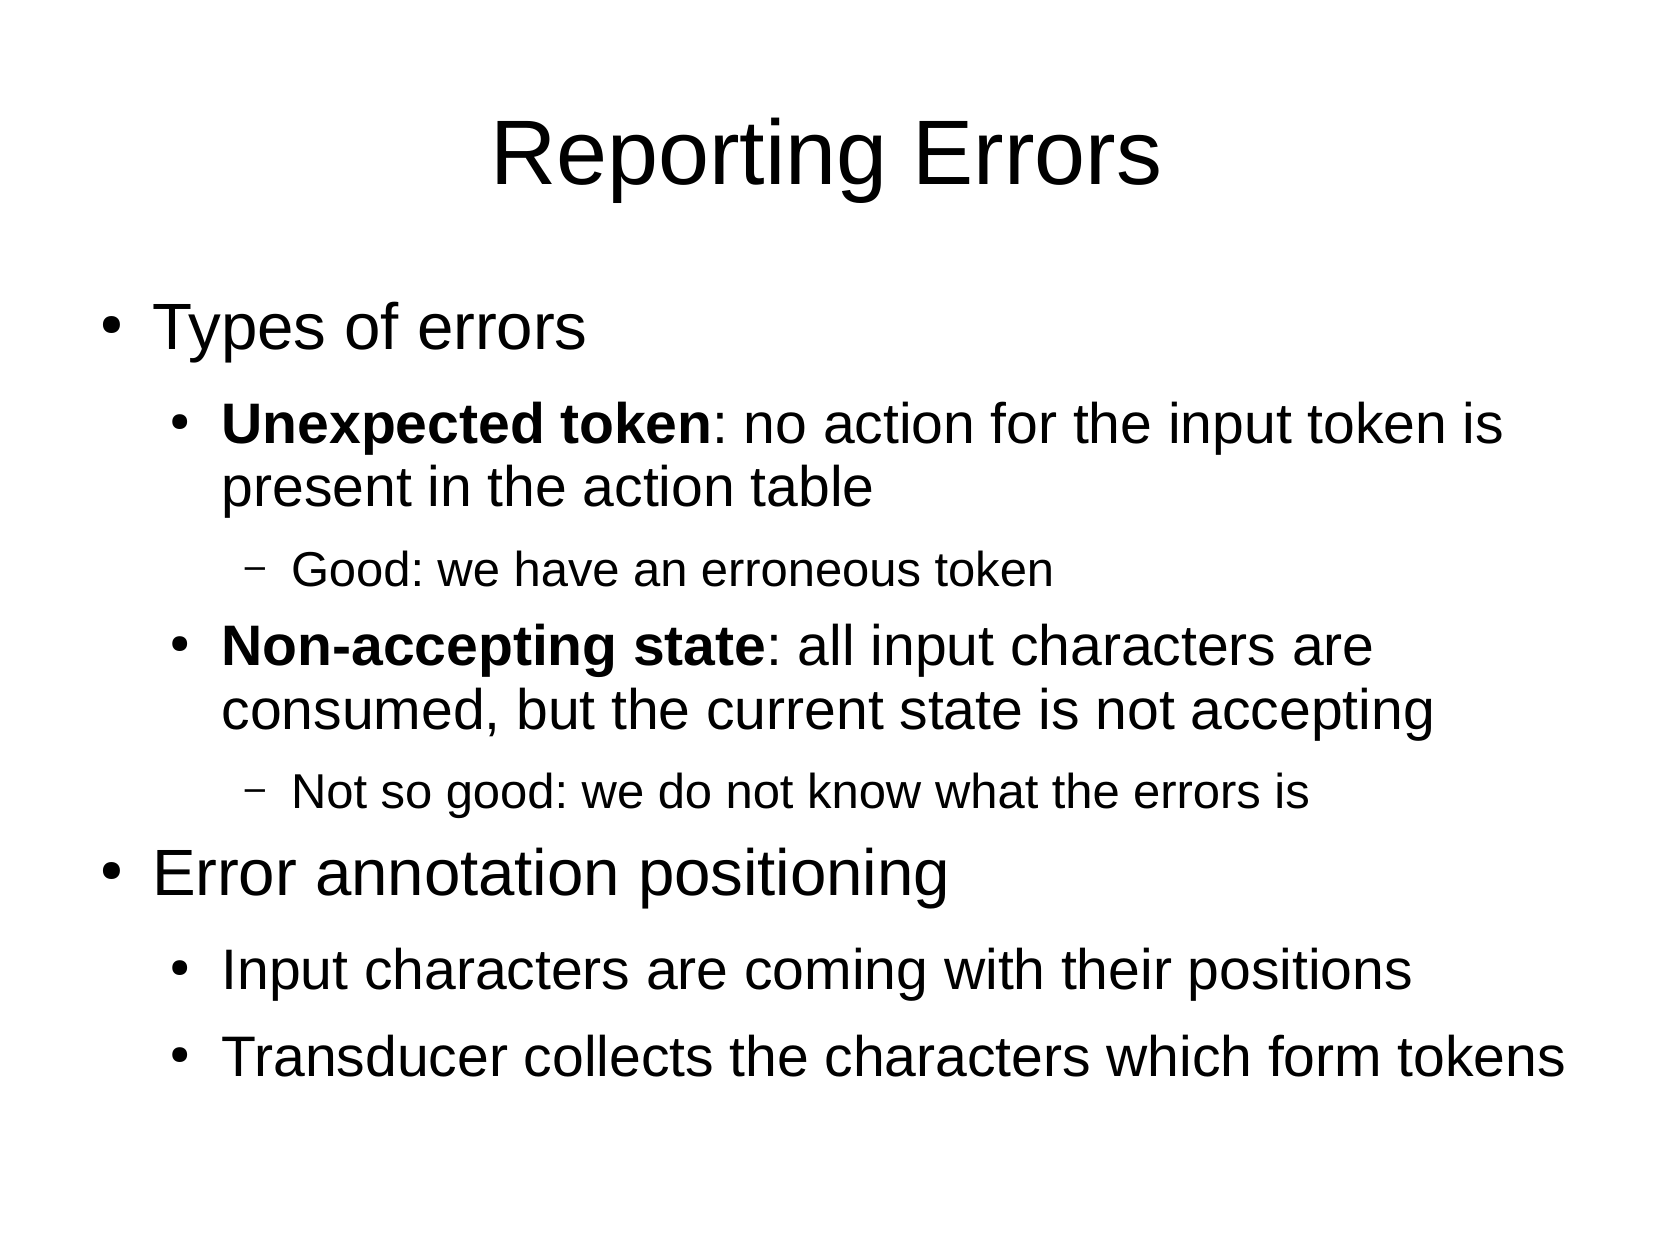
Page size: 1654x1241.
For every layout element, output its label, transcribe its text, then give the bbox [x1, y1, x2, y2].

list Types of errors Unexpected token: no action for the input token is present in the action table Good: we have an erroneous token Non-accepting state: all input characters are consumed, but the current state is not accepting Not so good: we do not know what the errors is Error annotation positioning Input characters are coming with their positions Transducer collects the characters which form tokens [82, 290, 1571, 1109]
title Reporting Errors [82, 56, 1571, 250]
